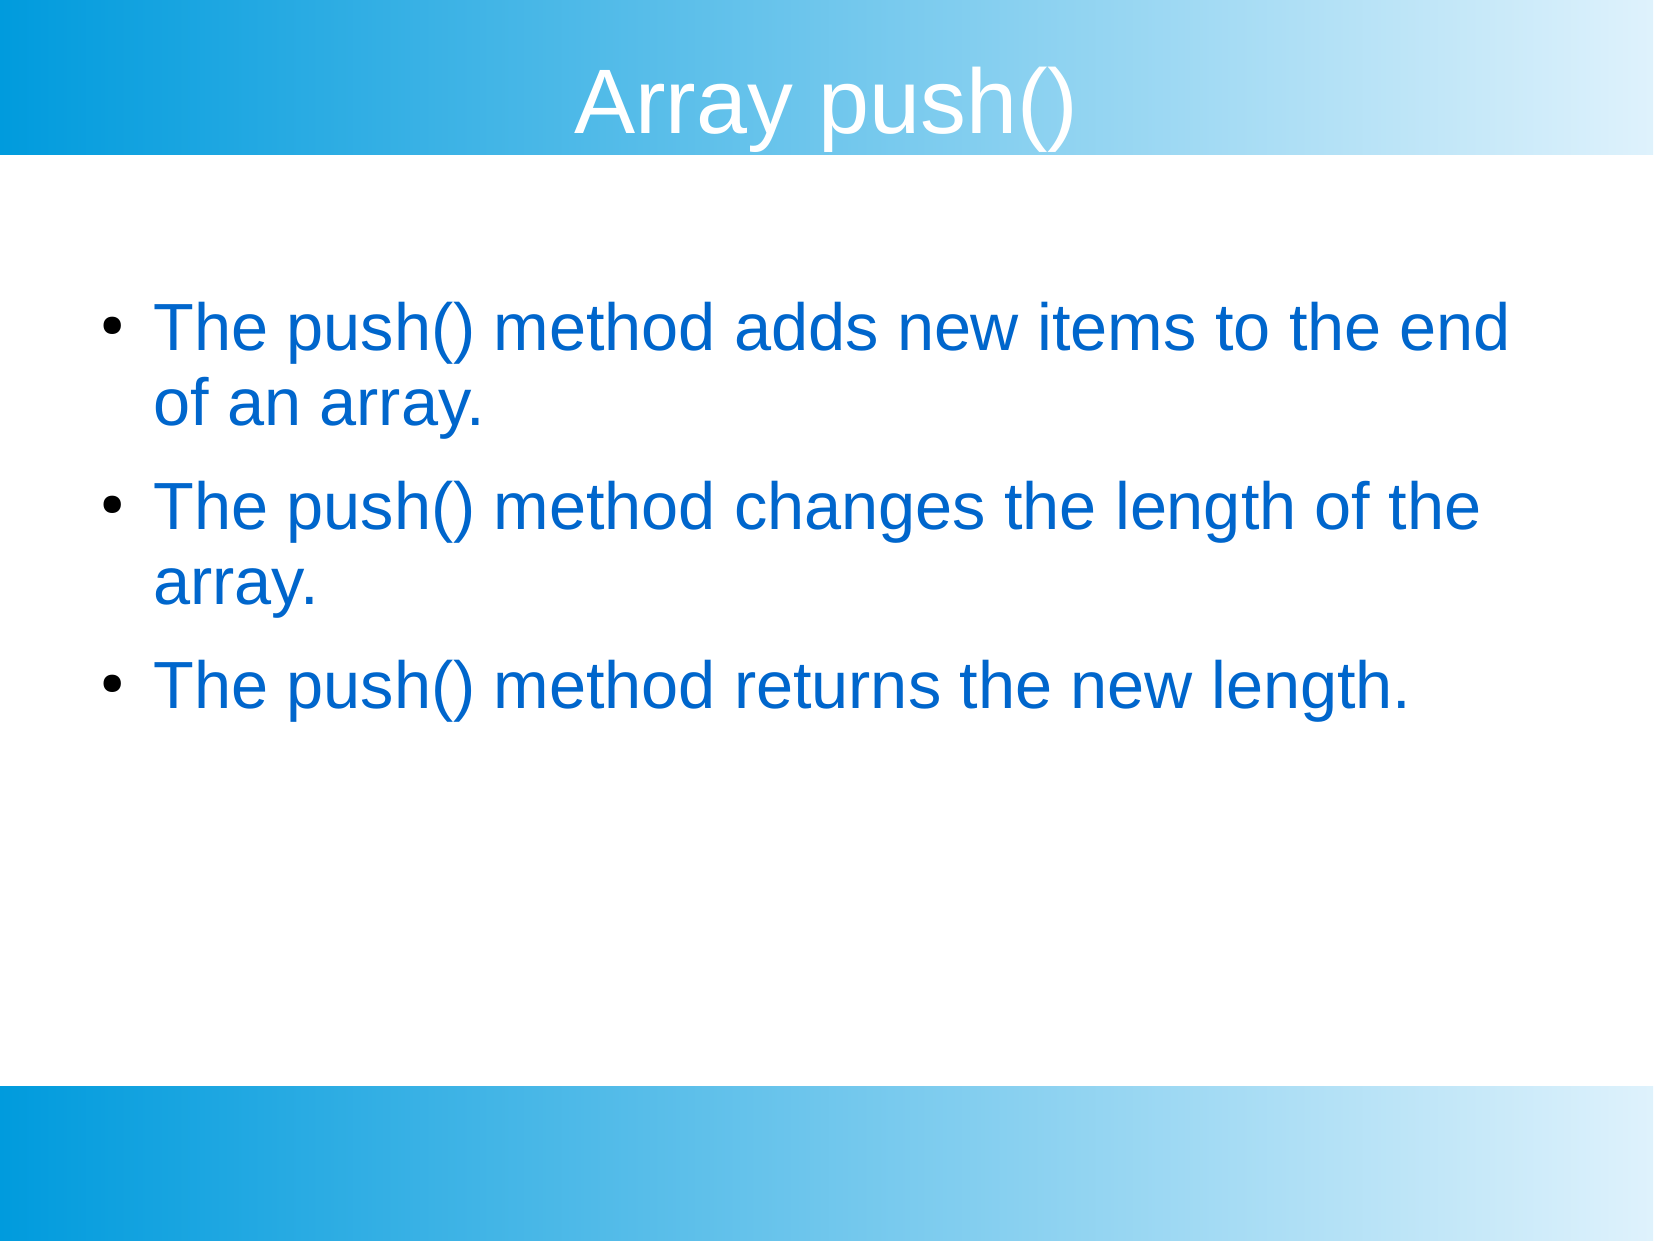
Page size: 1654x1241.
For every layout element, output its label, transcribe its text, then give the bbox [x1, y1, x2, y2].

list The push() method adds new items to the end of an array. The push() method changes the length of the array. The push() method returns the new length. [82, 290, 1571, 1010]
title Array push() [82, 49, 1571, 155]
